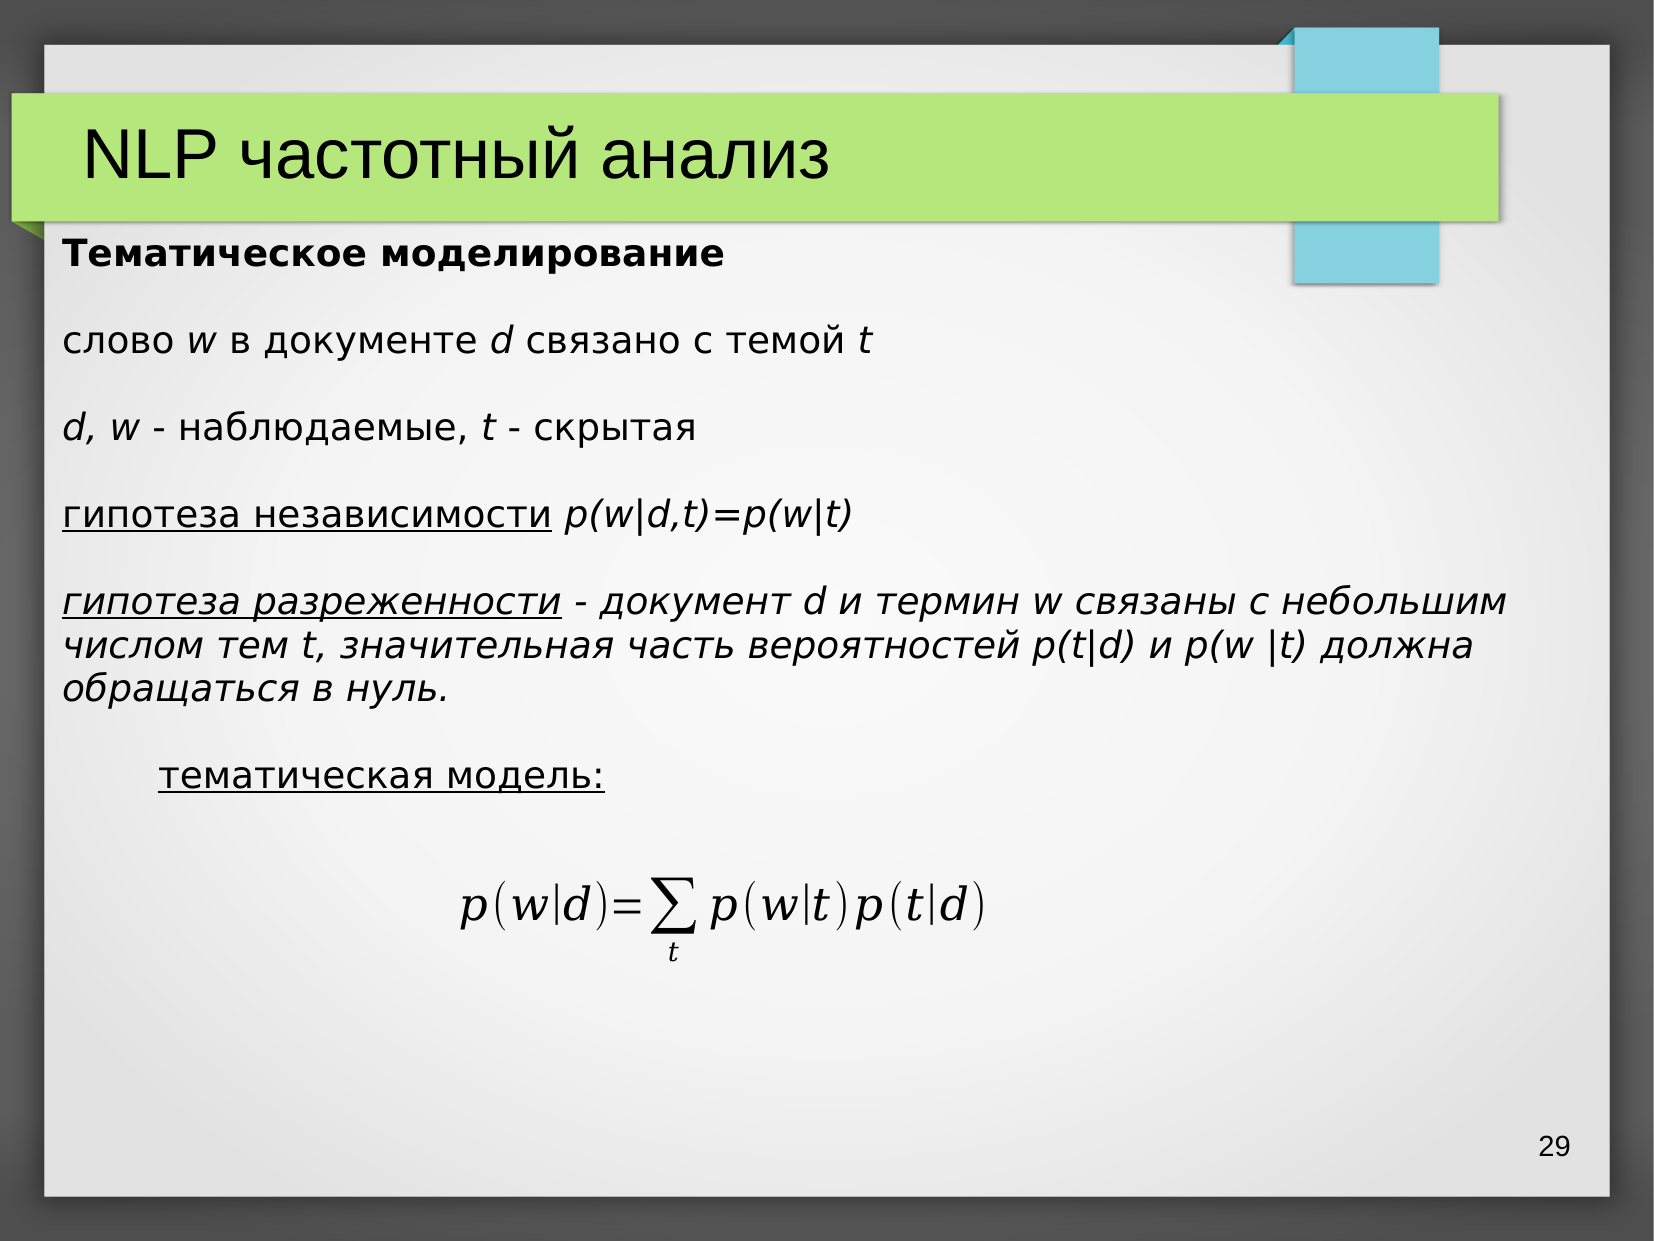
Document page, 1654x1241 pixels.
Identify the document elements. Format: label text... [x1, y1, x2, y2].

title NLP частотный анализ [82, 114, 1406, 194]
text_box Тематическое моделирование слово w в документе d связано с темой t d, w - наблюдаемые, t - скрытая гипотеза независимости p(w|d,t)=p(w|t) гипотеза разреженности - документ d и термин w связаны с небольшим числом тем t, значительная часть вероятностей p(t|d) и p(w |t) должна обращаться в нуль. тематическая модель: [47, 224, 1536, 815]
picture [0, 0, 1654, 1241]
chart [452, 874, 993, 969]
